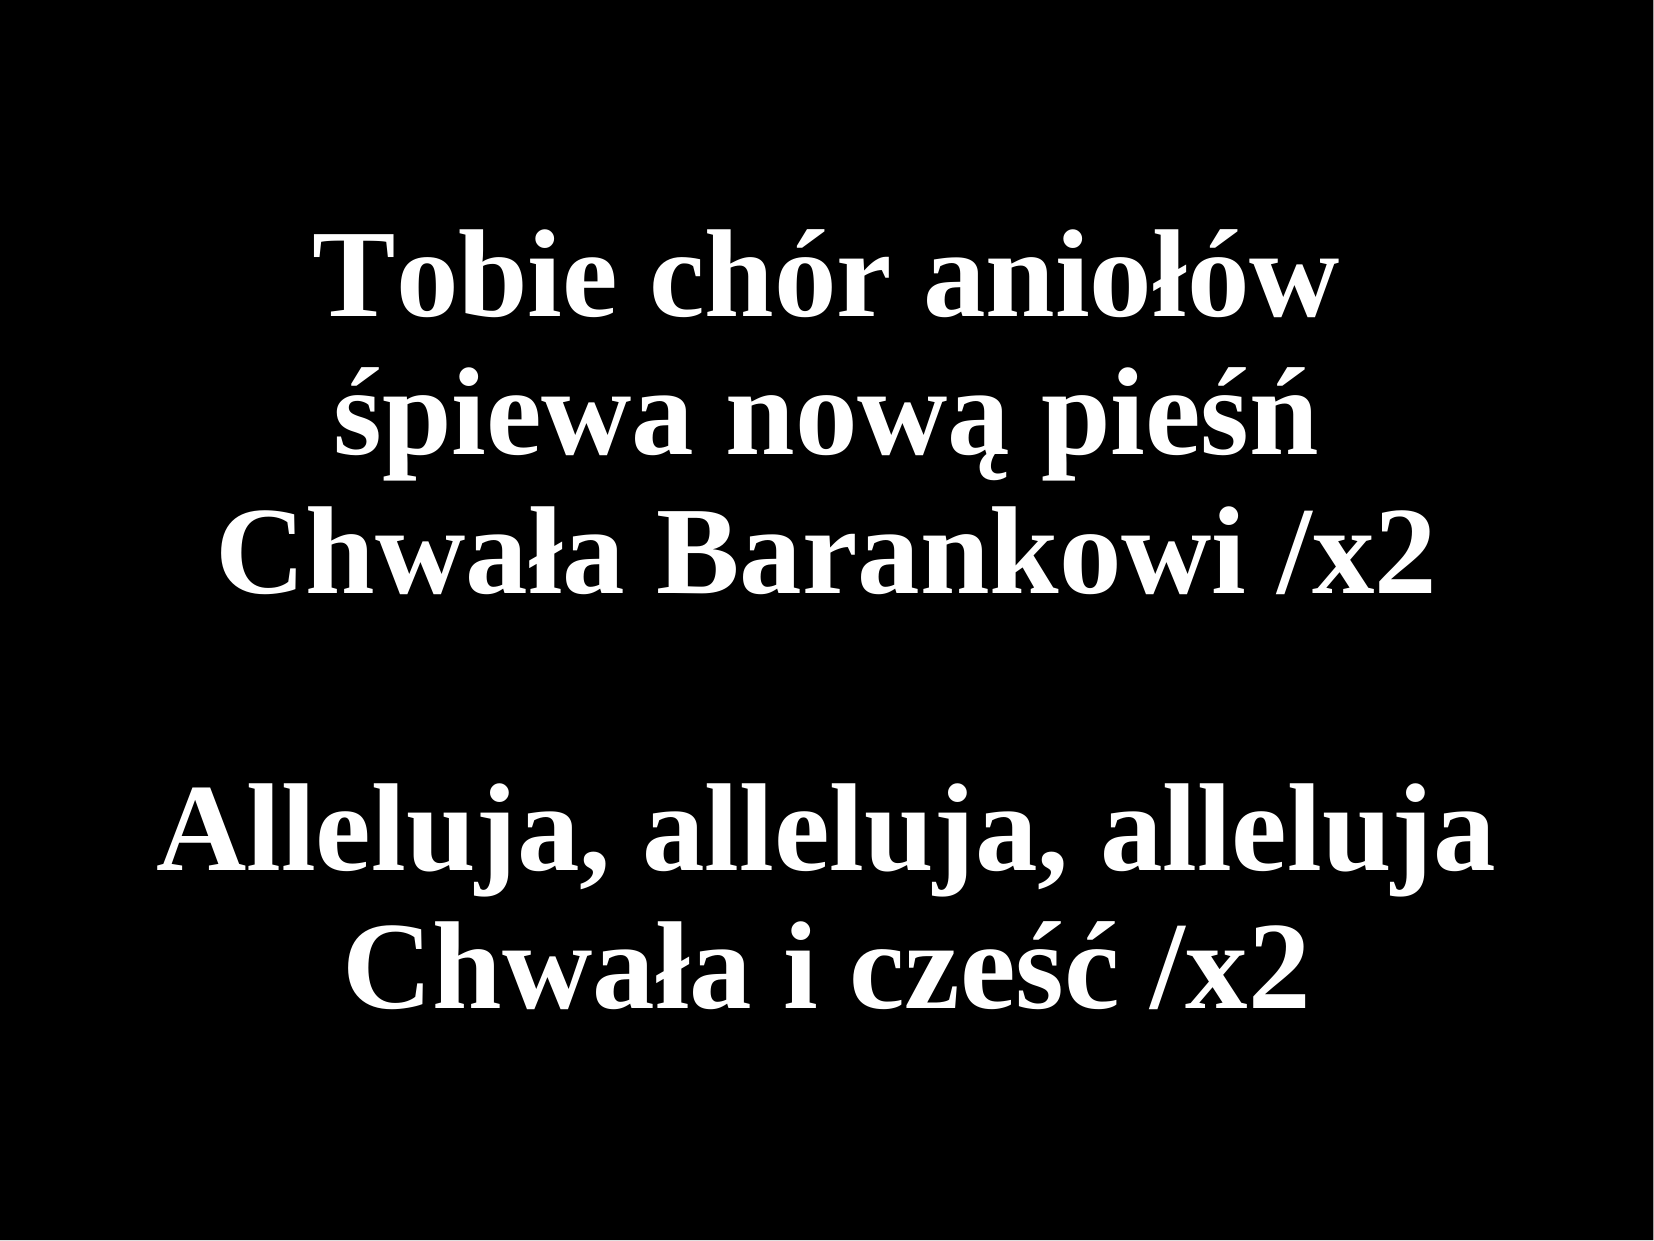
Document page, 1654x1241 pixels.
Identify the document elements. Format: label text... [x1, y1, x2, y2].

title Tobie chór aniołów śpiewa nową pieśń Chwała Barankowi /x2 Alleluja, alleluja, alleluja Chwała i cześć /x2 [0, 0, 1654, 1241]
